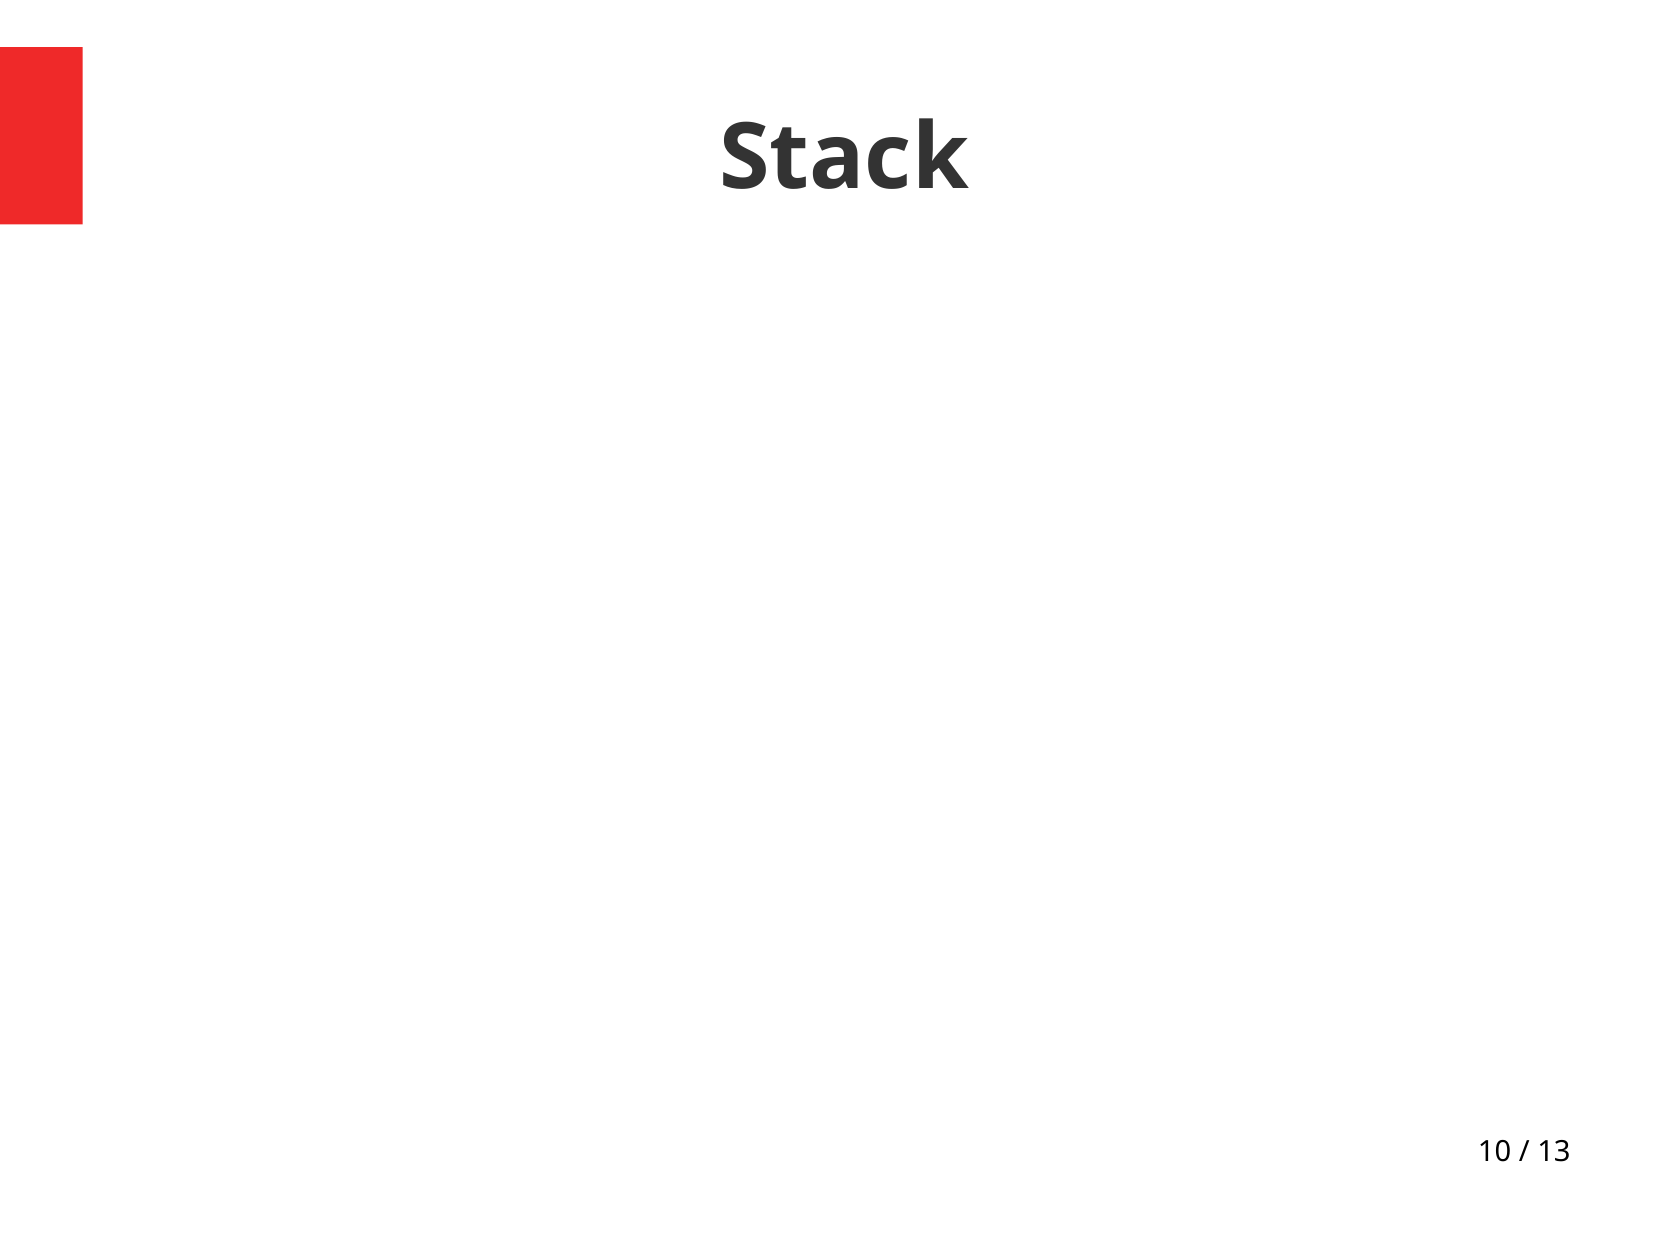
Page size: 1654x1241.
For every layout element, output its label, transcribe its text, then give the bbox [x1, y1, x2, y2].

title Stack [118, 49, 1571, 257]
